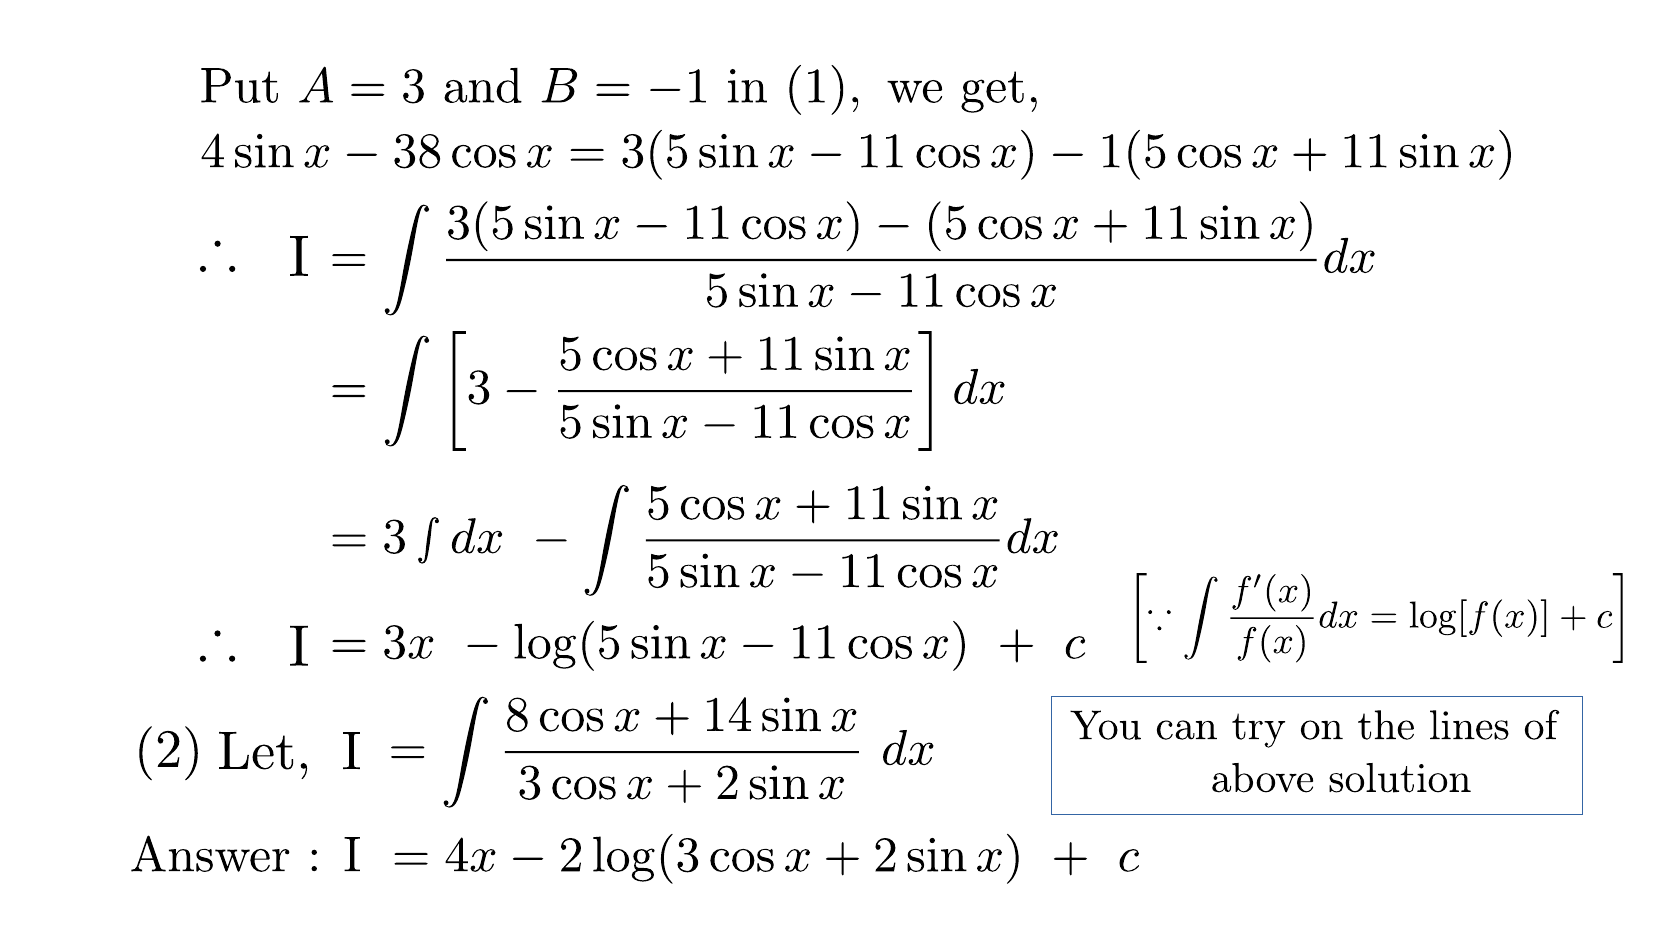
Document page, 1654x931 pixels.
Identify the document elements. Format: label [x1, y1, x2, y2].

text_box [131, 833, 1140, 884]
text_box [1129, 573, 1623, 663]
text_box [331, 201, 1375, 316]
text_box [290, 625, 308, 666]
text_box [1051, 696, 1583, 815]
text_box [201, 129, 1511, 180]
text_box [332, 620, 1086, 671]
text_box [201, 64, 1037, 115]
text_box [343, 732, 360, 770]
text_box [331, 331, 1005, 451]
text_box [332, 484, 1058, 596]
text_box [199, 630, 236, 662]
title [35, 31, 1607, 910]
text_box [136, 726, 198, 781]
text_box [199, 240, 236, 273]
text_box [290, 235, 308, 276]
text_box [390, 696, 934, 808]
text_box [219, 731, 308, 780]
